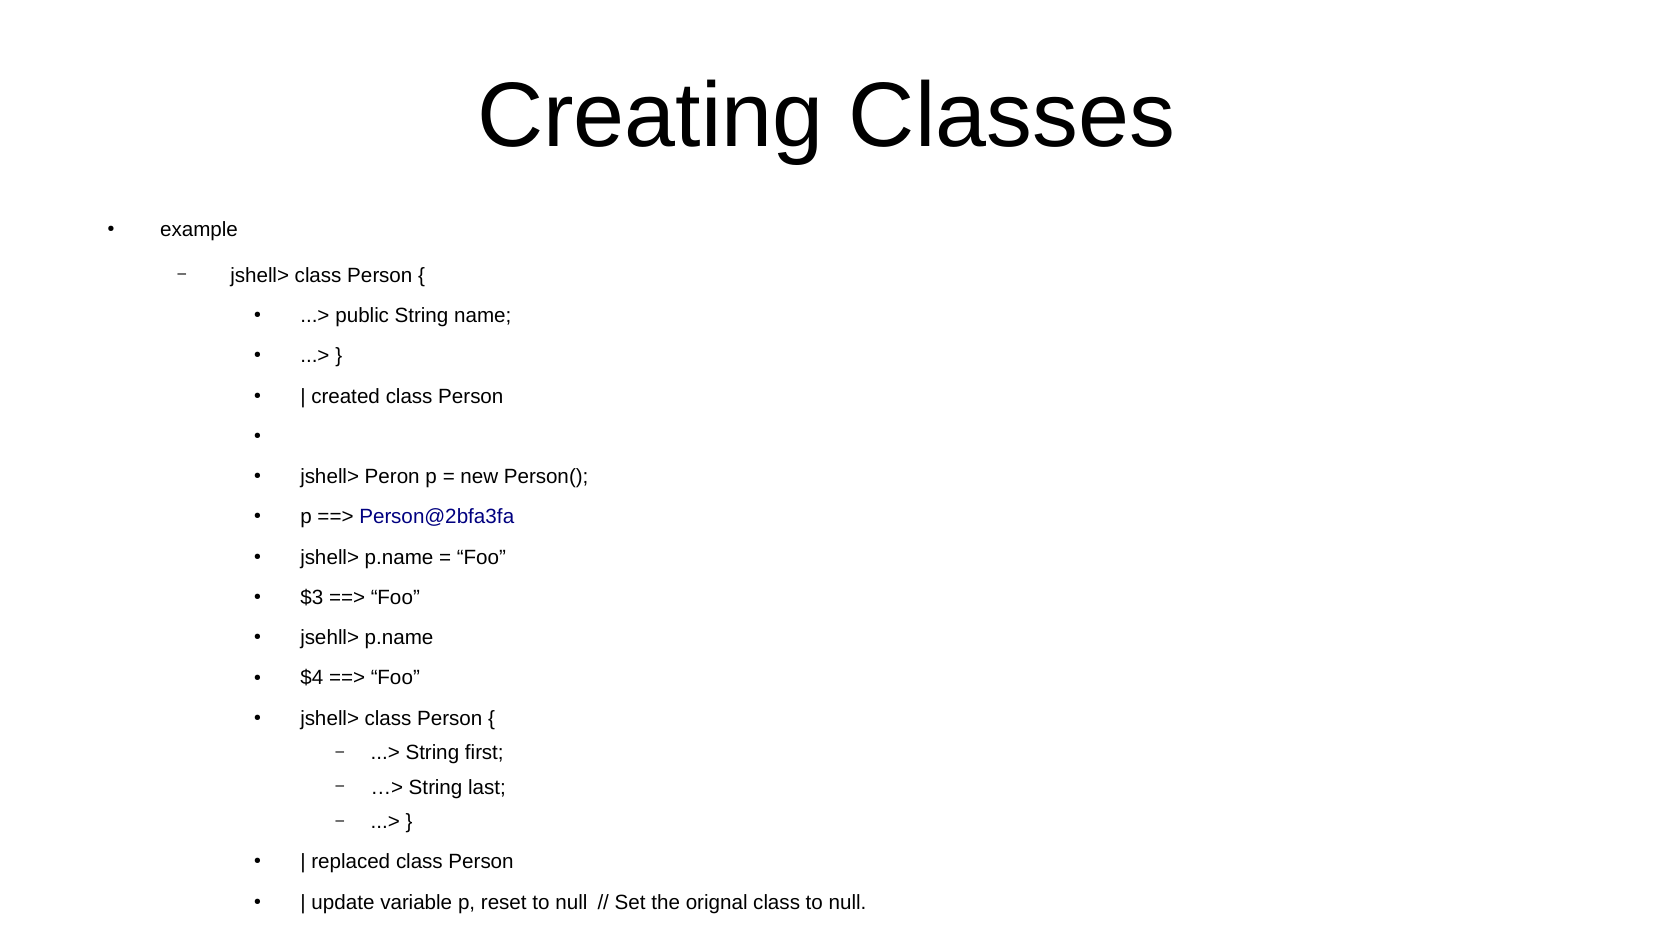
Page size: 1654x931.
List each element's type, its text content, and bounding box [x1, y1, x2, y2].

title Creating Classes [82, 37, 1571, 193]
list example jshell> class Person { ...> public String name; ...> } | created class Person jshell> Peron p = new Person(); p ==> Person@2bfa3fa jshell> p.name = “Foo” $3 ==> “Foo” jsehll> p.name $4 ==> “Foo” jshell> class Person { ...> String first; …> String last; ...> } | replaced class Person | update variable p, reset to null // Set the orignal class to null. [90, 217, 1621, 916]
